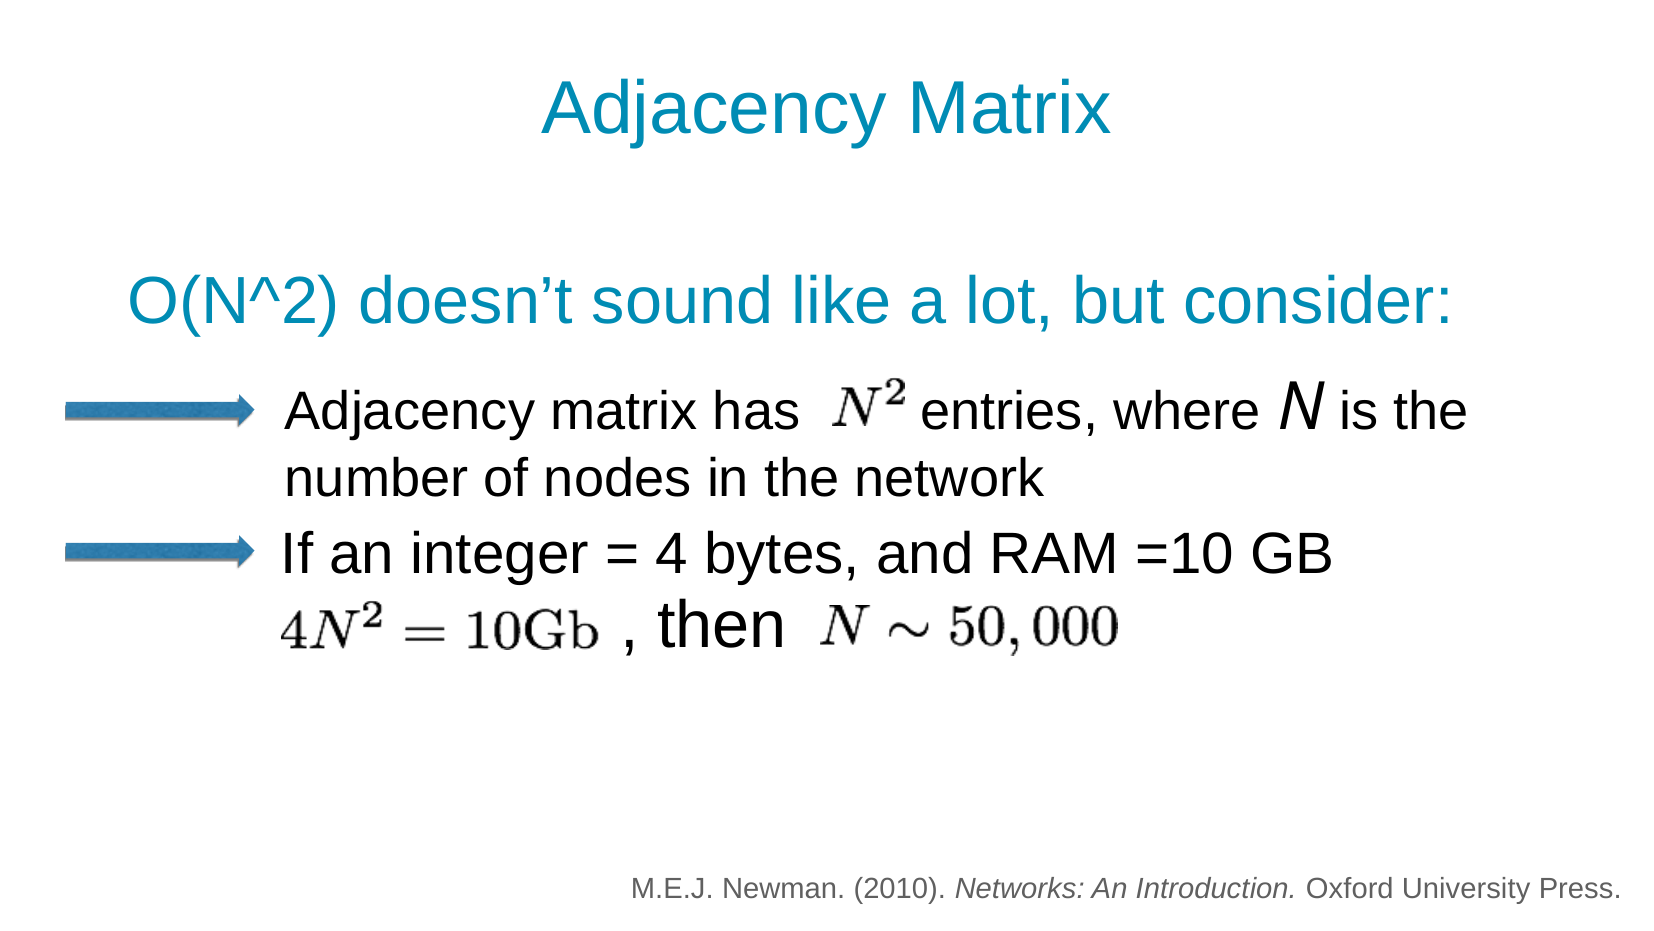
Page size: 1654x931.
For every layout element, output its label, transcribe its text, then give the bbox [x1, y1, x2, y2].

text_box [65, 394, 255, 426]
text_box If an integer = 4 bytes, and RAM =10 GB [272, 507, 1568, 594]
text_box Adjacency Matrix [161, 53, 1492, 155]
text_box [65, 535, 255, 567]
text_box , then [612, 572, 796, 669]
text_box Adjacency matrix has entries, where N is the number of nodes in the network [276, 354, 1528, 507]
picture [820, 605, 1118, 656]
picture [281, 600, 600, 650]
text_box O(N^2) doesn’t sound like a lot, but consider: [119, 248, 1592, 346]
text_box M.E.J. Newman. (2010). Networks: An Introduction. Oxford University Press. [622, 819, 1654, 913]
